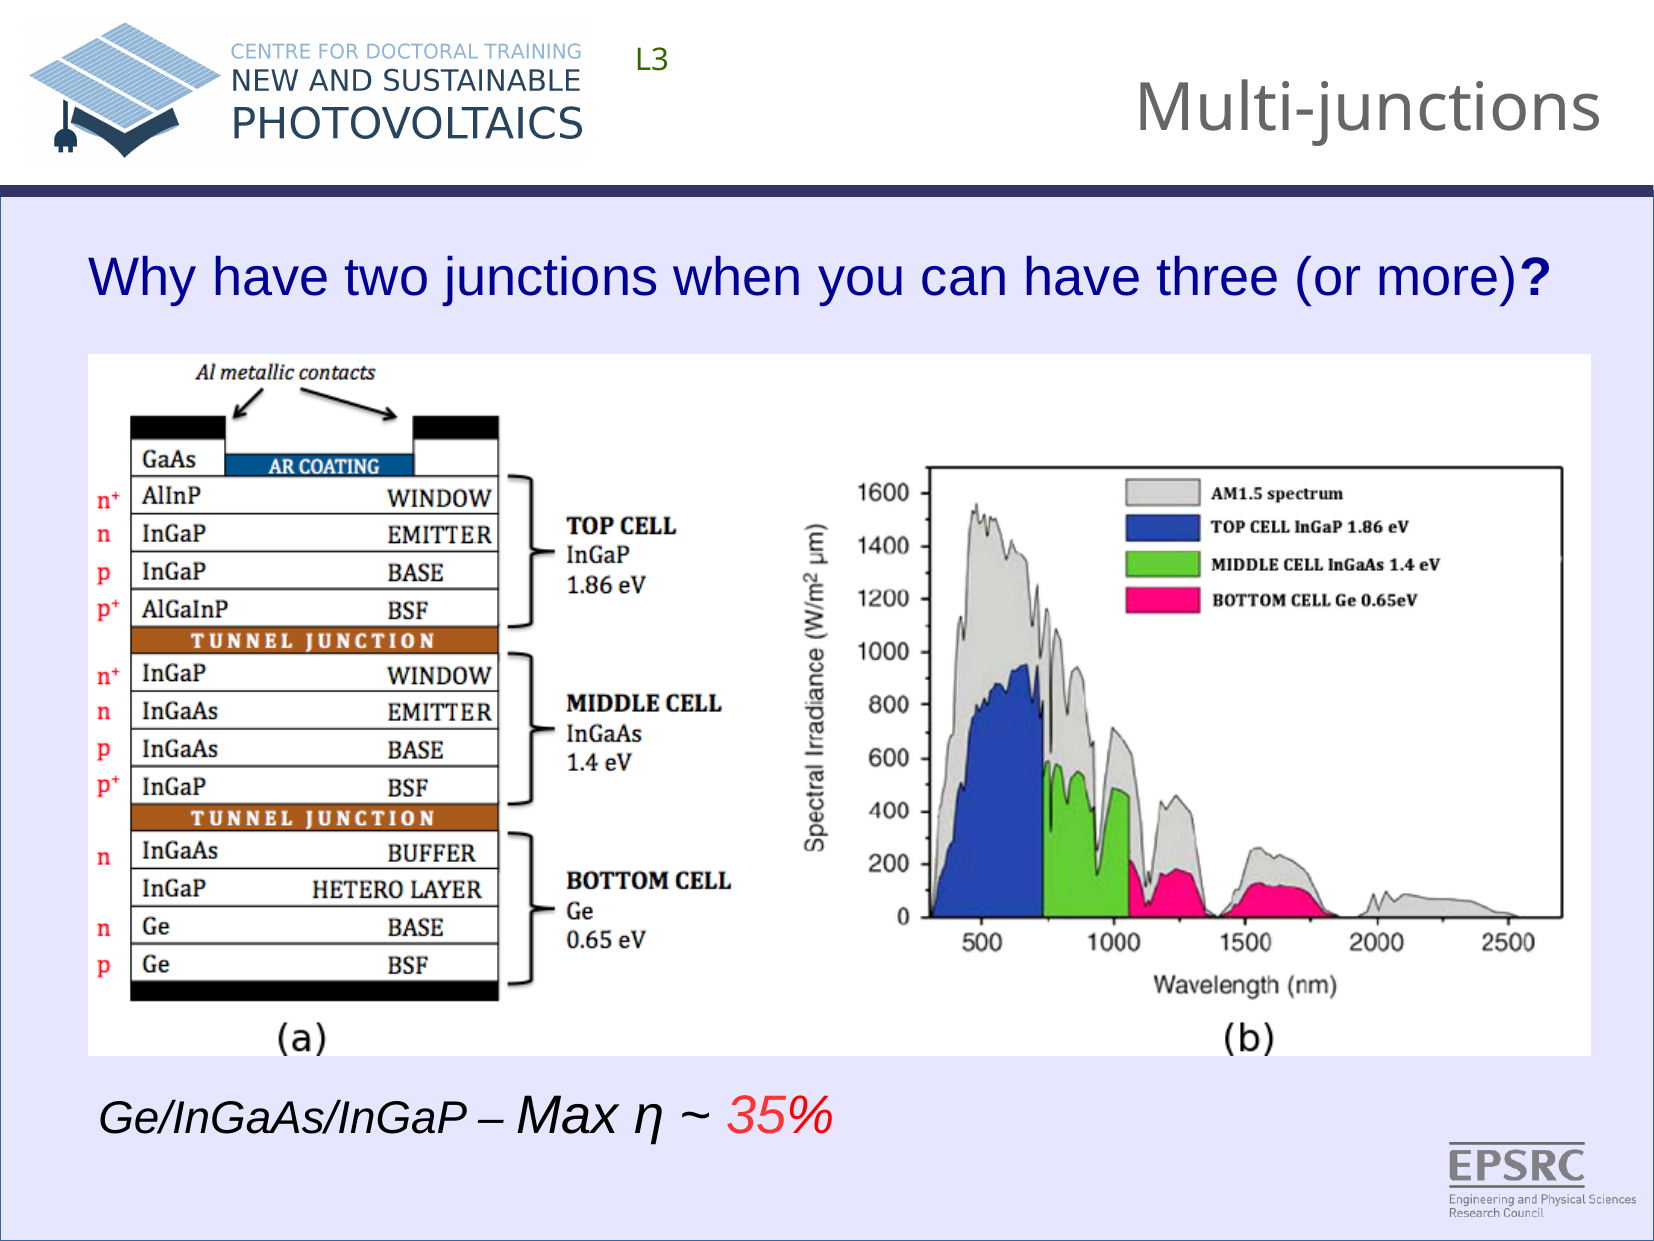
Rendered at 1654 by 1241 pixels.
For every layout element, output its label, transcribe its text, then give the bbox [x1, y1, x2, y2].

text_box Ge/InGaAs/InGaP – Max η ~ 35% [80, 1073, 853, 1156]
picture [1449, 1142, 1636, 1217]
text_box Multi-junctions [767, 52, 1619, 142]
picture [88, 354, 1591, 1056]
picture [19, 17, 591, 166]
text_box Why have two junctions when you can have three (or more)? [70, 236, 1571, 318]
text_box L3 [620, 29, 880, 80]
text_box [0, 197, 1654, 1241]
